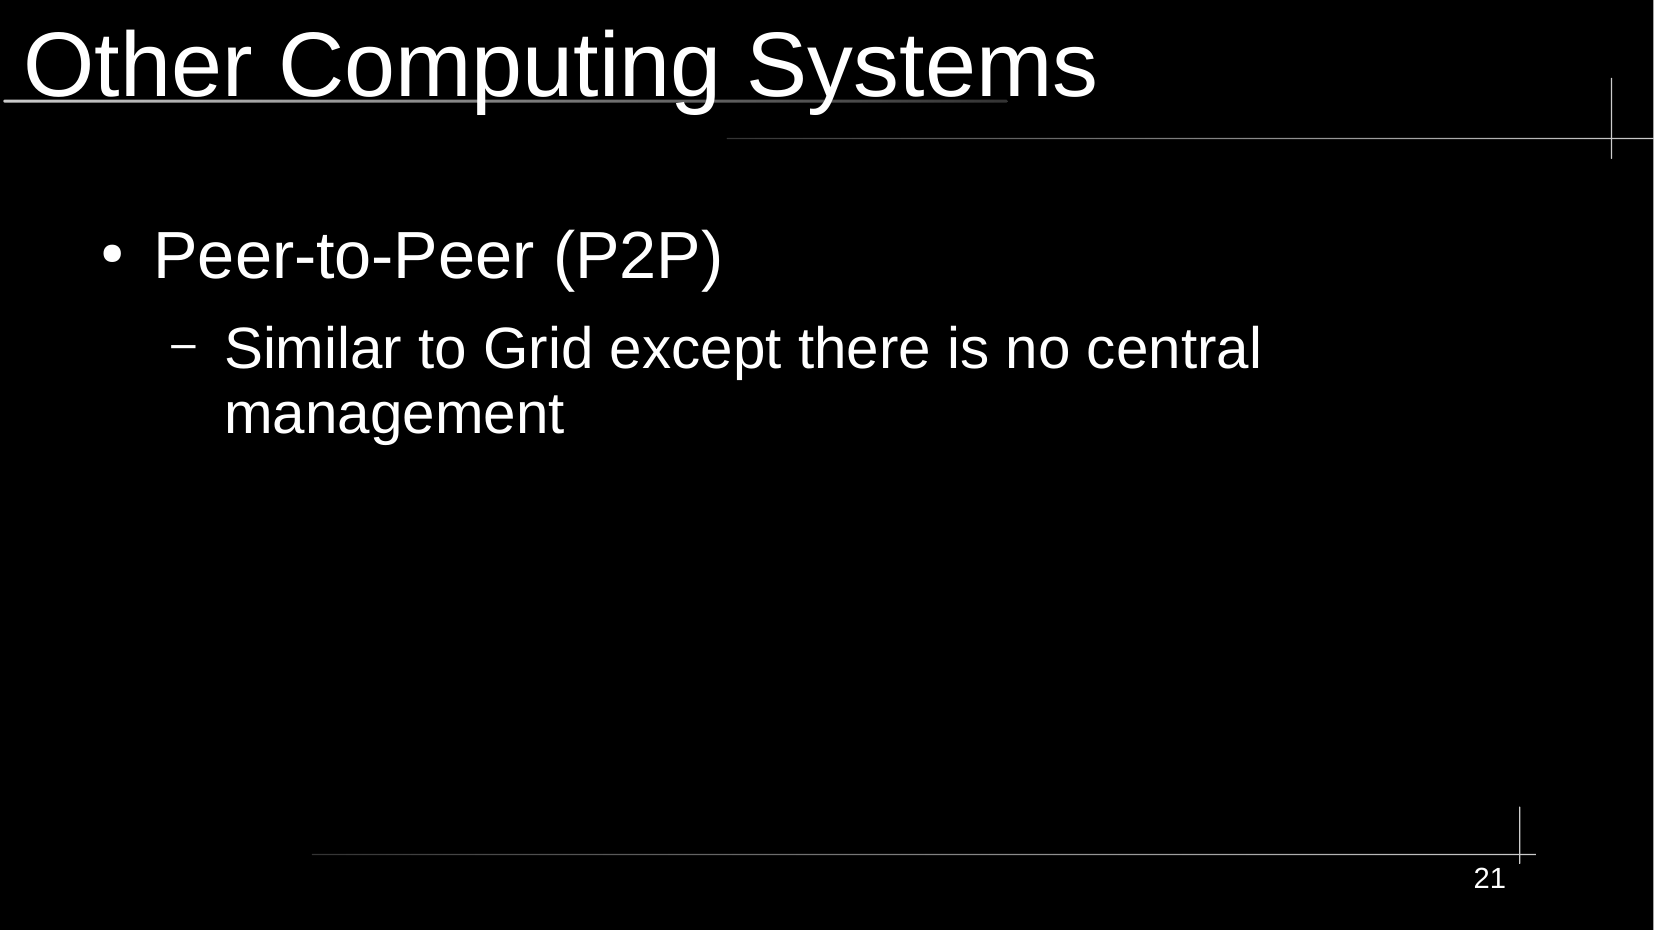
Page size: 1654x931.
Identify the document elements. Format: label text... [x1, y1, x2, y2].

title Other Computing Systems [23, 11, 1589, 119]
list Peer-to-Peer (P2P) Similar to Grid except there is no central management [82, 217, 1571, 851]
